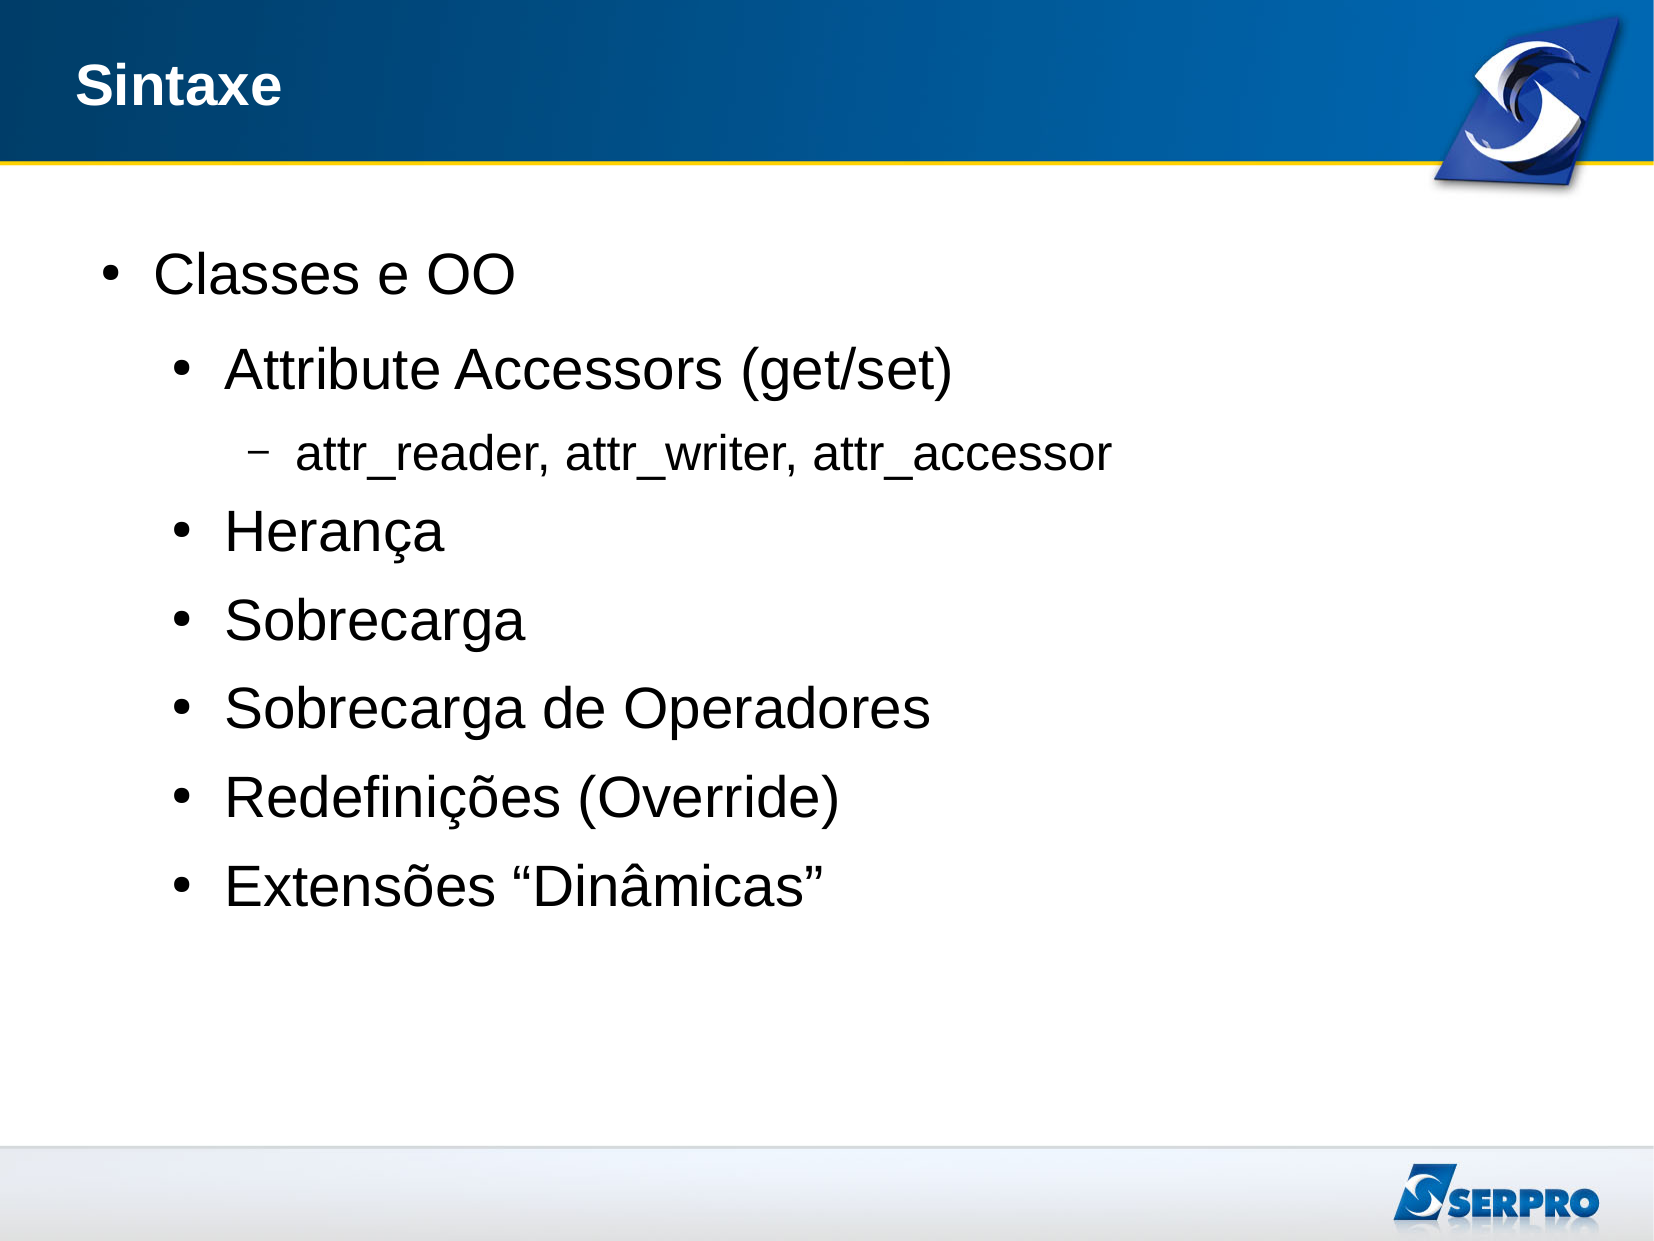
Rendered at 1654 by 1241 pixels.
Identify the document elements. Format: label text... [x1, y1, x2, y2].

title Sintaxe [75, 41, 1434, 130]
picture [0, 0, 1654, 1241]
list Classes e OO Attribute Accessors (get/set) attr_reader, attr_writer, attr_accessor Herança Sobrecarga Sobrecarga de Operadores Redefinições (Override) Extensões “Dinâmicas” [82, 242, 1571, 962]
